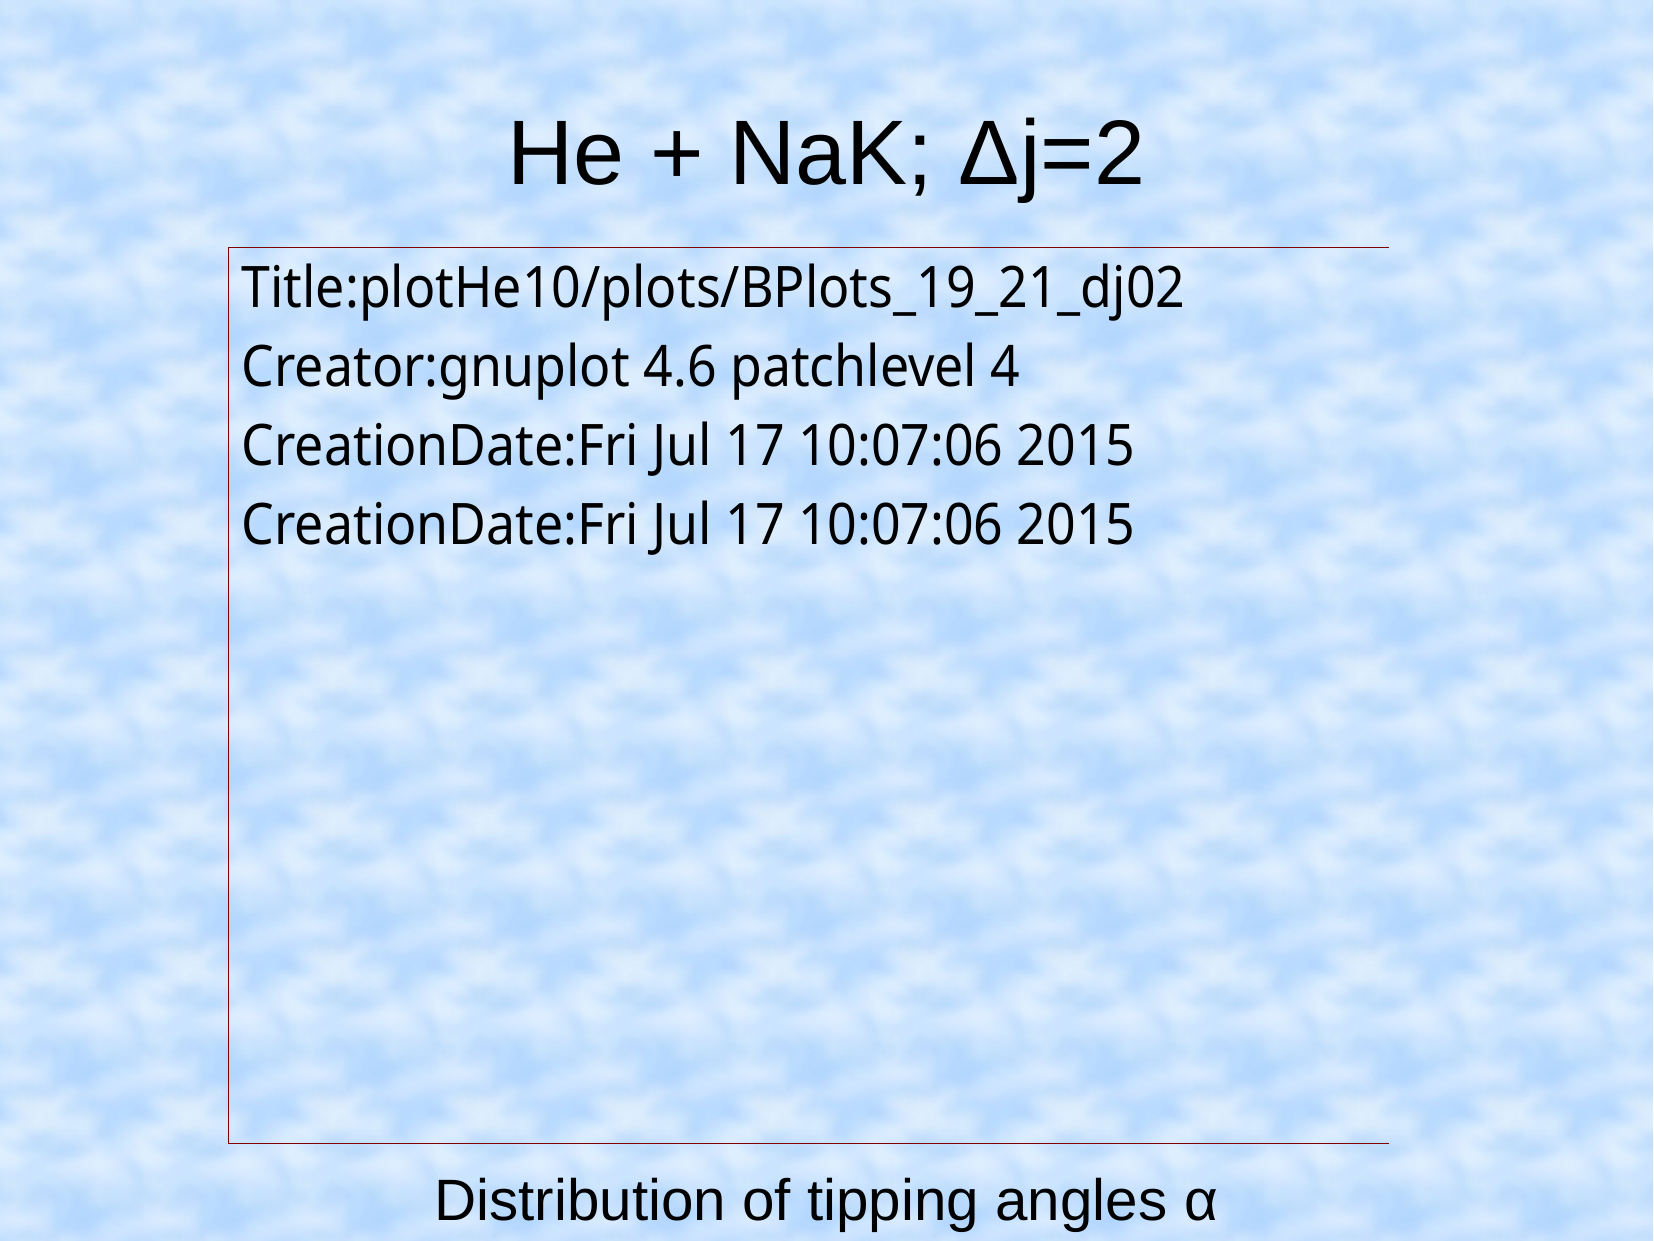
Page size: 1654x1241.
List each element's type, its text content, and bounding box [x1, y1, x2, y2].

picture [0, 0, 1654, 1241]
text_box Distribution of tipping angles α [419, 1160, 1234, 1241]
title He + NaK; Δj=2 [82, 49, 1571, 257]
